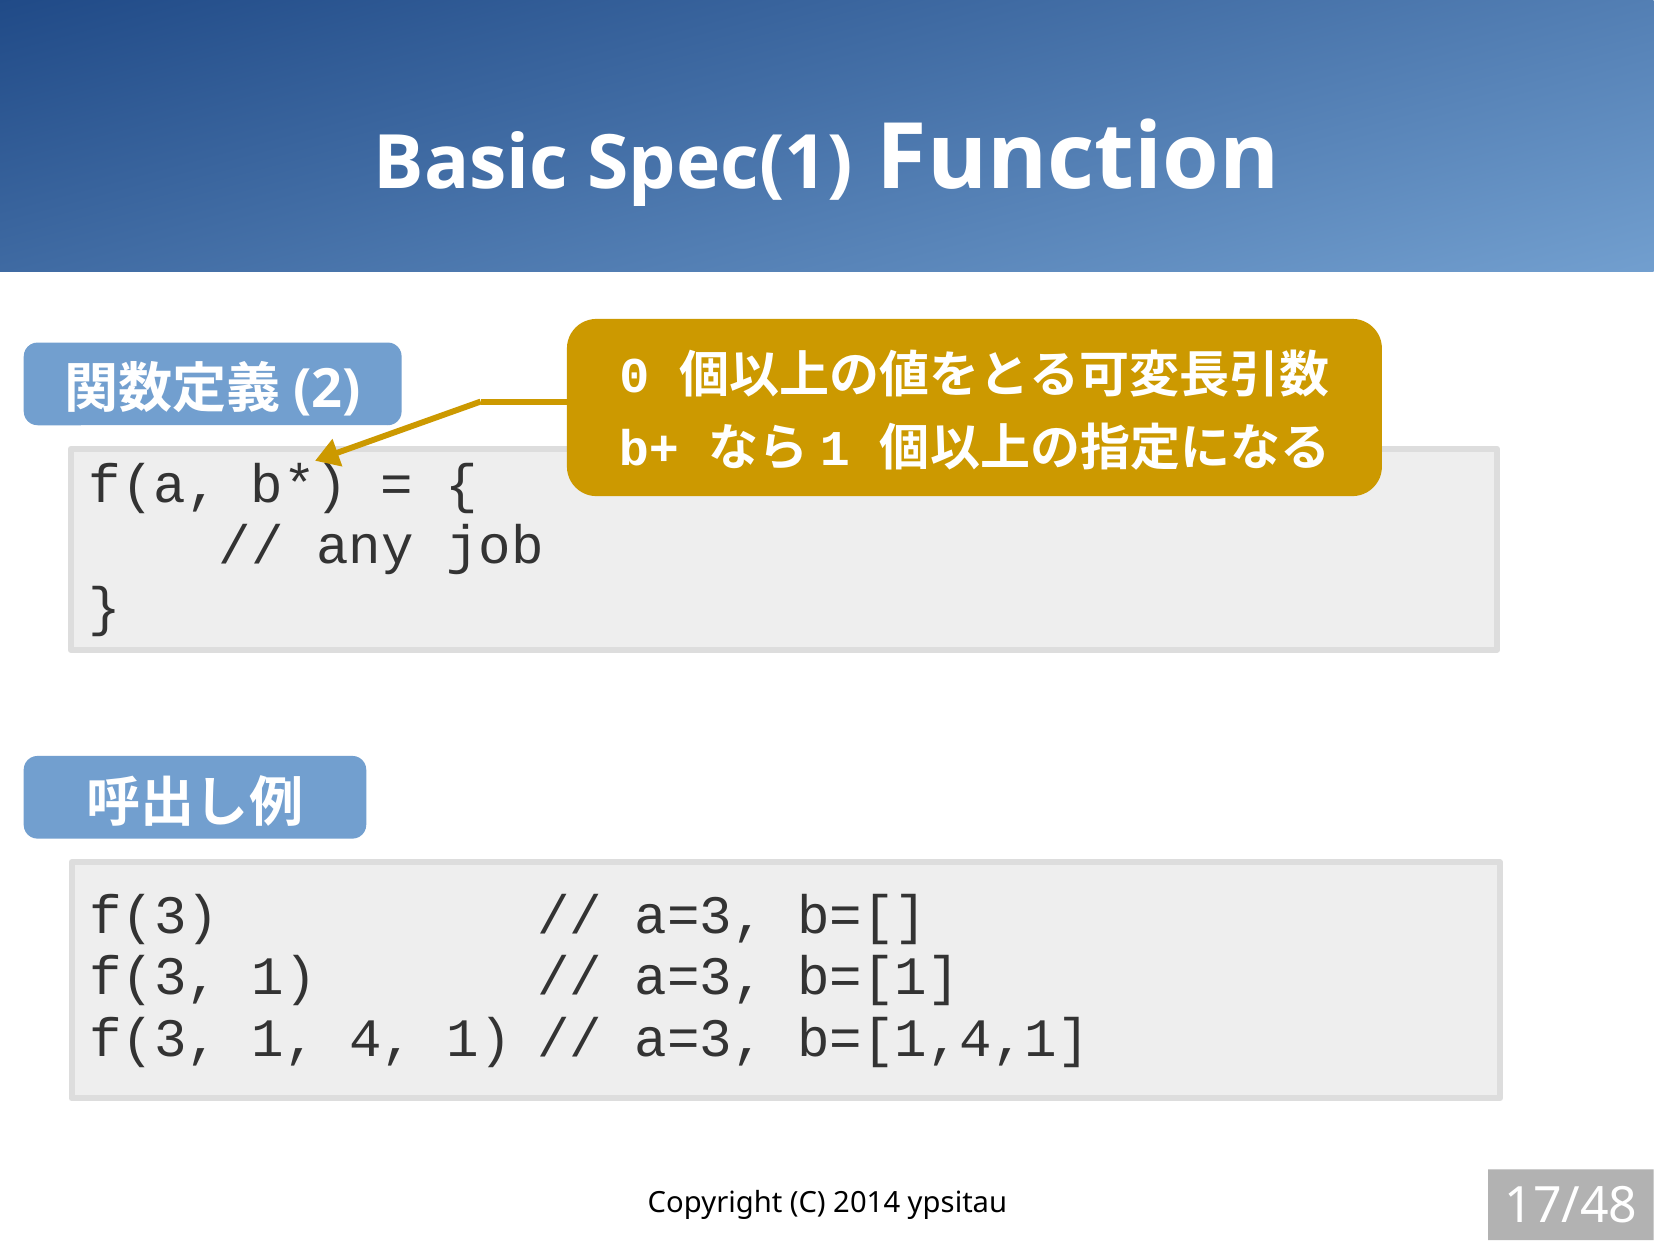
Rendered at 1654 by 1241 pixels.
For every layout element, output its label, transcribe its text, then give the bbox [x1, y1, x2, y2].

text_box f(3) // a=3, b=[] f(3, 1) // a=3, b=[1] f(3, 1, 4, 1) // a=3, b=[1,4,1] [71, 862, 1501, 1099]
text_box 呼出し例 [23, 755, 367, 839]
text_box 0 個以上の値をとる可変長引数 b+ なら 1 個以上の指定になる [566, 318, 1382, 497]
text_box f(a, b*) = { // any job } [70, 448, 1498, 650]
text_box 関数定義 (2) [23, 342, 402, 426]
title Basic Spec(1) Function [82, 49, 1571, 257]
